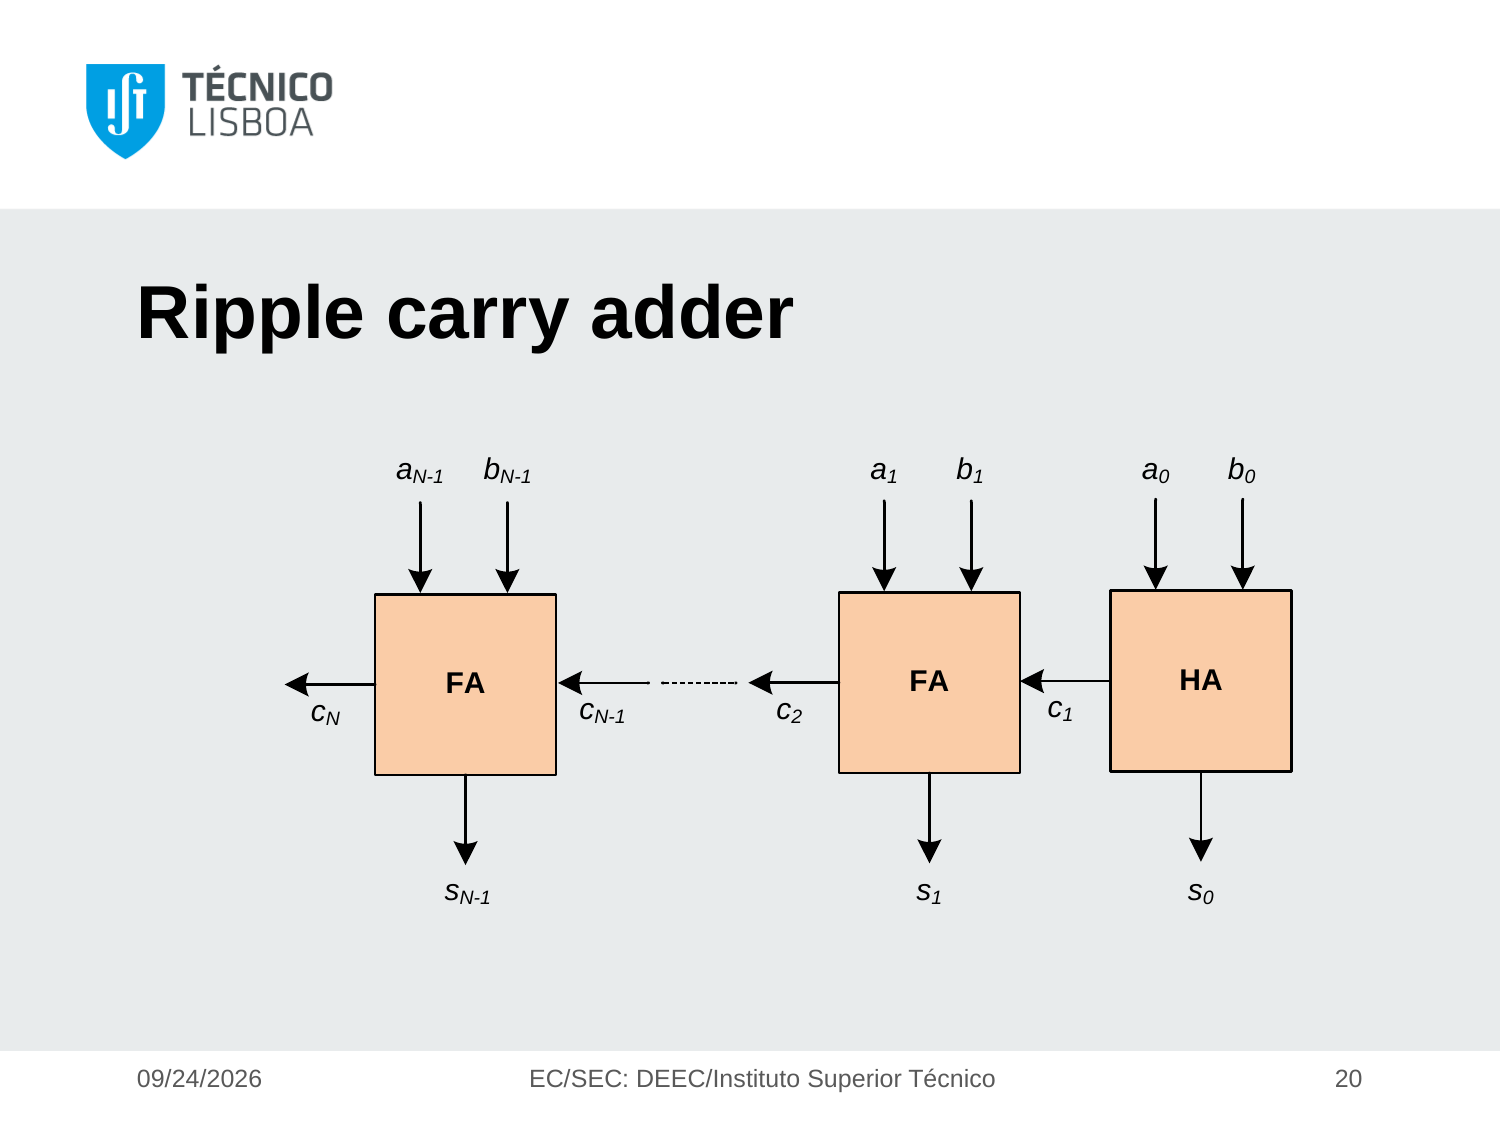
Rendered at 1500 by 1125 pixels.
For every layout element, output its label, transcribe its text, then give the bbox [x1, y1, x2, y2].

slide_number 10/09/2018 [121, 1052, 425, 1103]
slide_number 1 [1077, 1052, 1378, 1103]
title Ripple carry adder [121, 237, 1378, 381]
footer EC/SEC: DEEC/Instituto Superior Técnico [512, 1052, 1021, 1103]
picture [0, 0, 1500, 1125]
